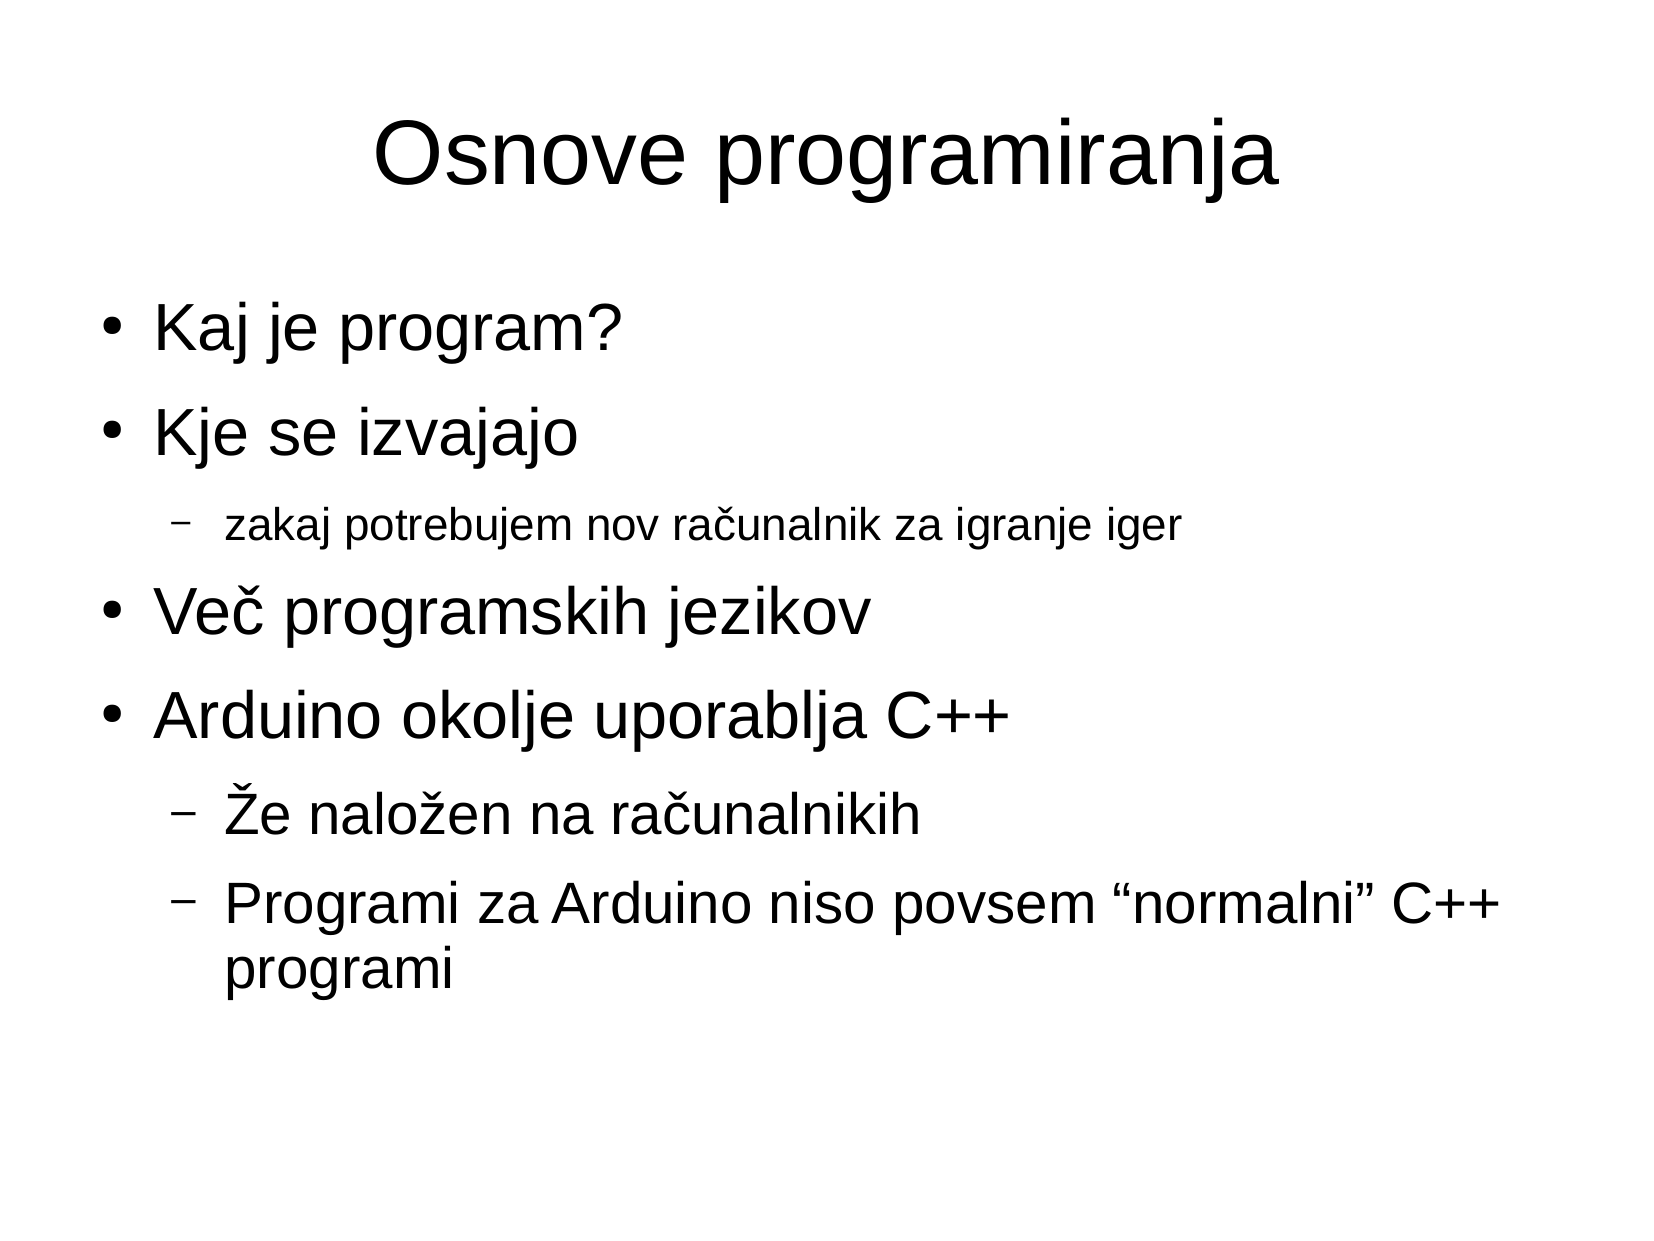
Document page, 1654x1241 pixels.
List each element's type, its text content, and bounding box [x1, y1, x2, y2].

title Osnove programiranja [82, 49, 1571, 257]
list Kaj je program? Kje se izvajajo zakaj potrebujem nov računalnik za igranje iger Več programskih jezikov Arduino okolje uporablja C++ Že naložen na računalnikih Programi za Arduino niso povsem “normalni” C++ programi [82, 290, 1571, 1010]
